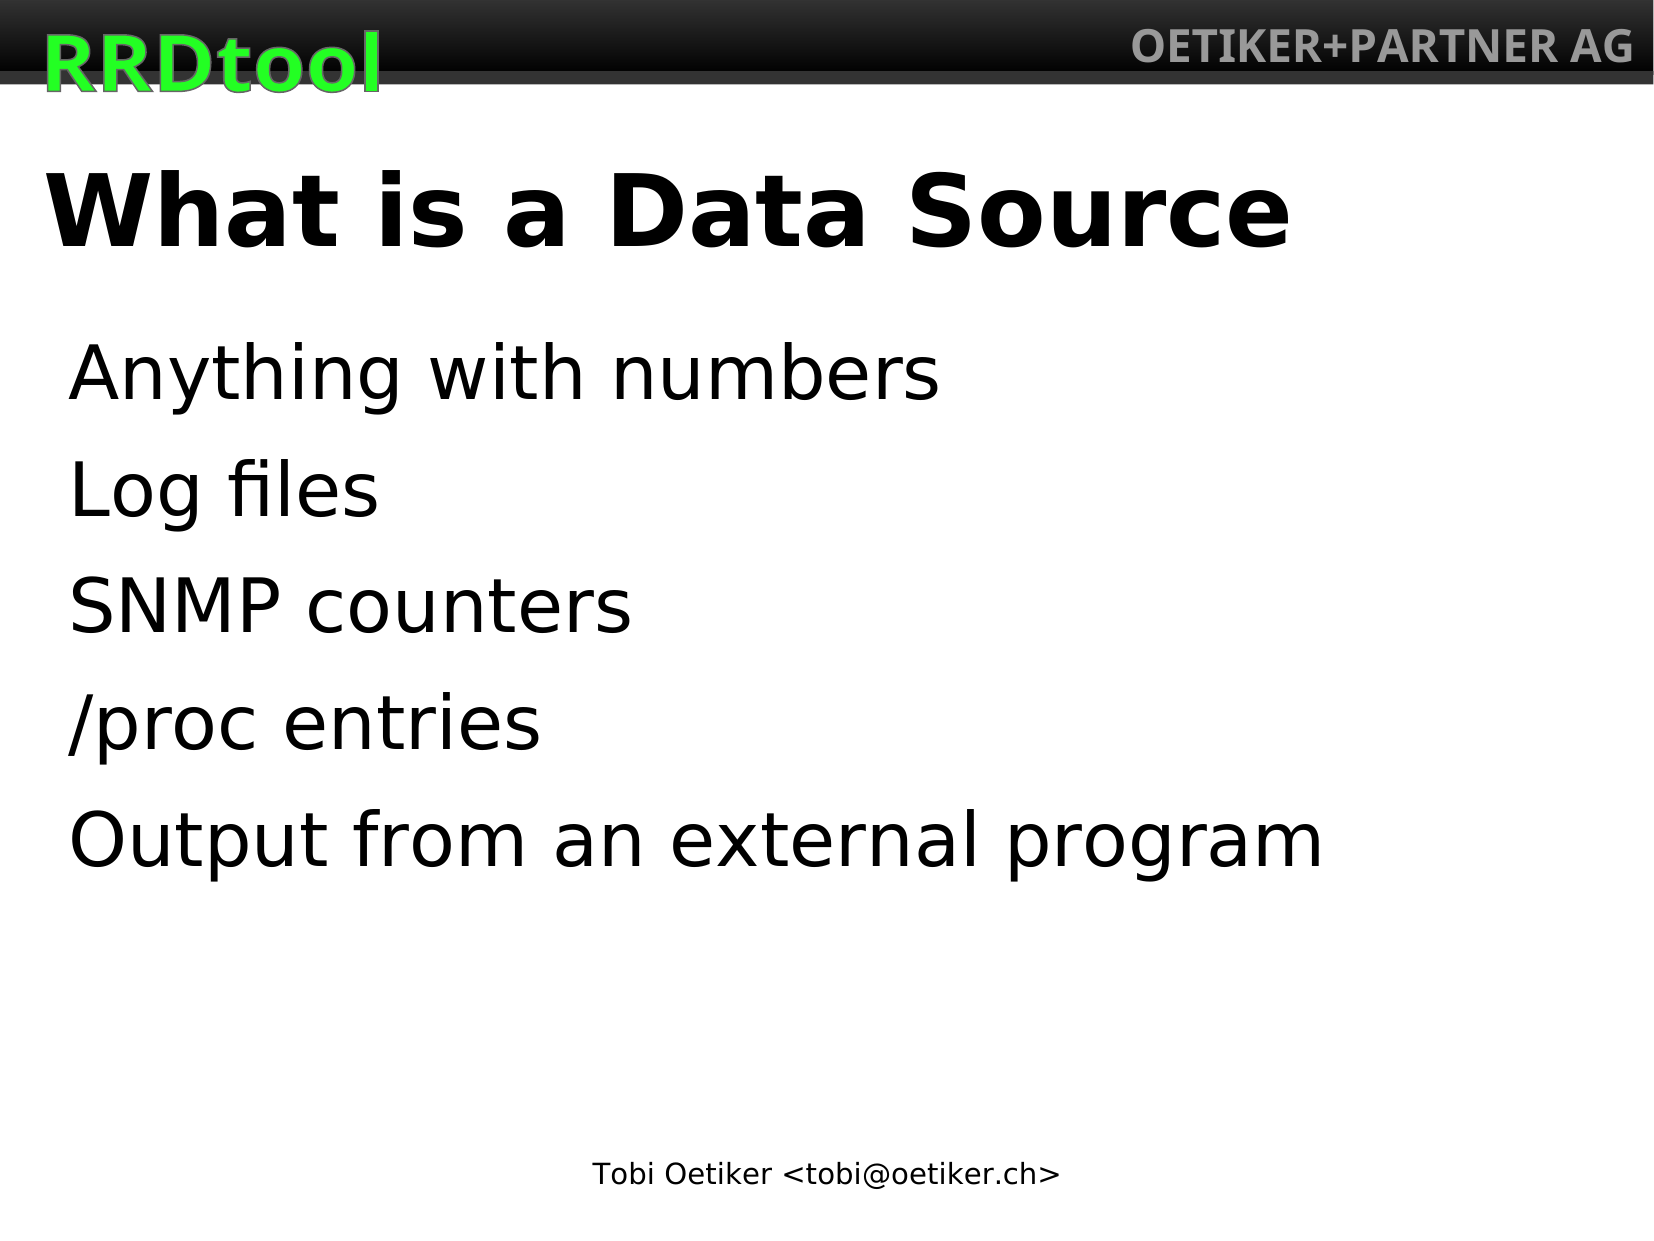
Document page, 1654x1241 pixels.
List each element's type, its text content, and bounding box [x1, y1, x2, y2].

list Anything with numbers Log files SNMP counters /proc entries Output from an external program [50, 329, 1571, 1099]
title What is a Data Source [43, 137, 1582, 287]
